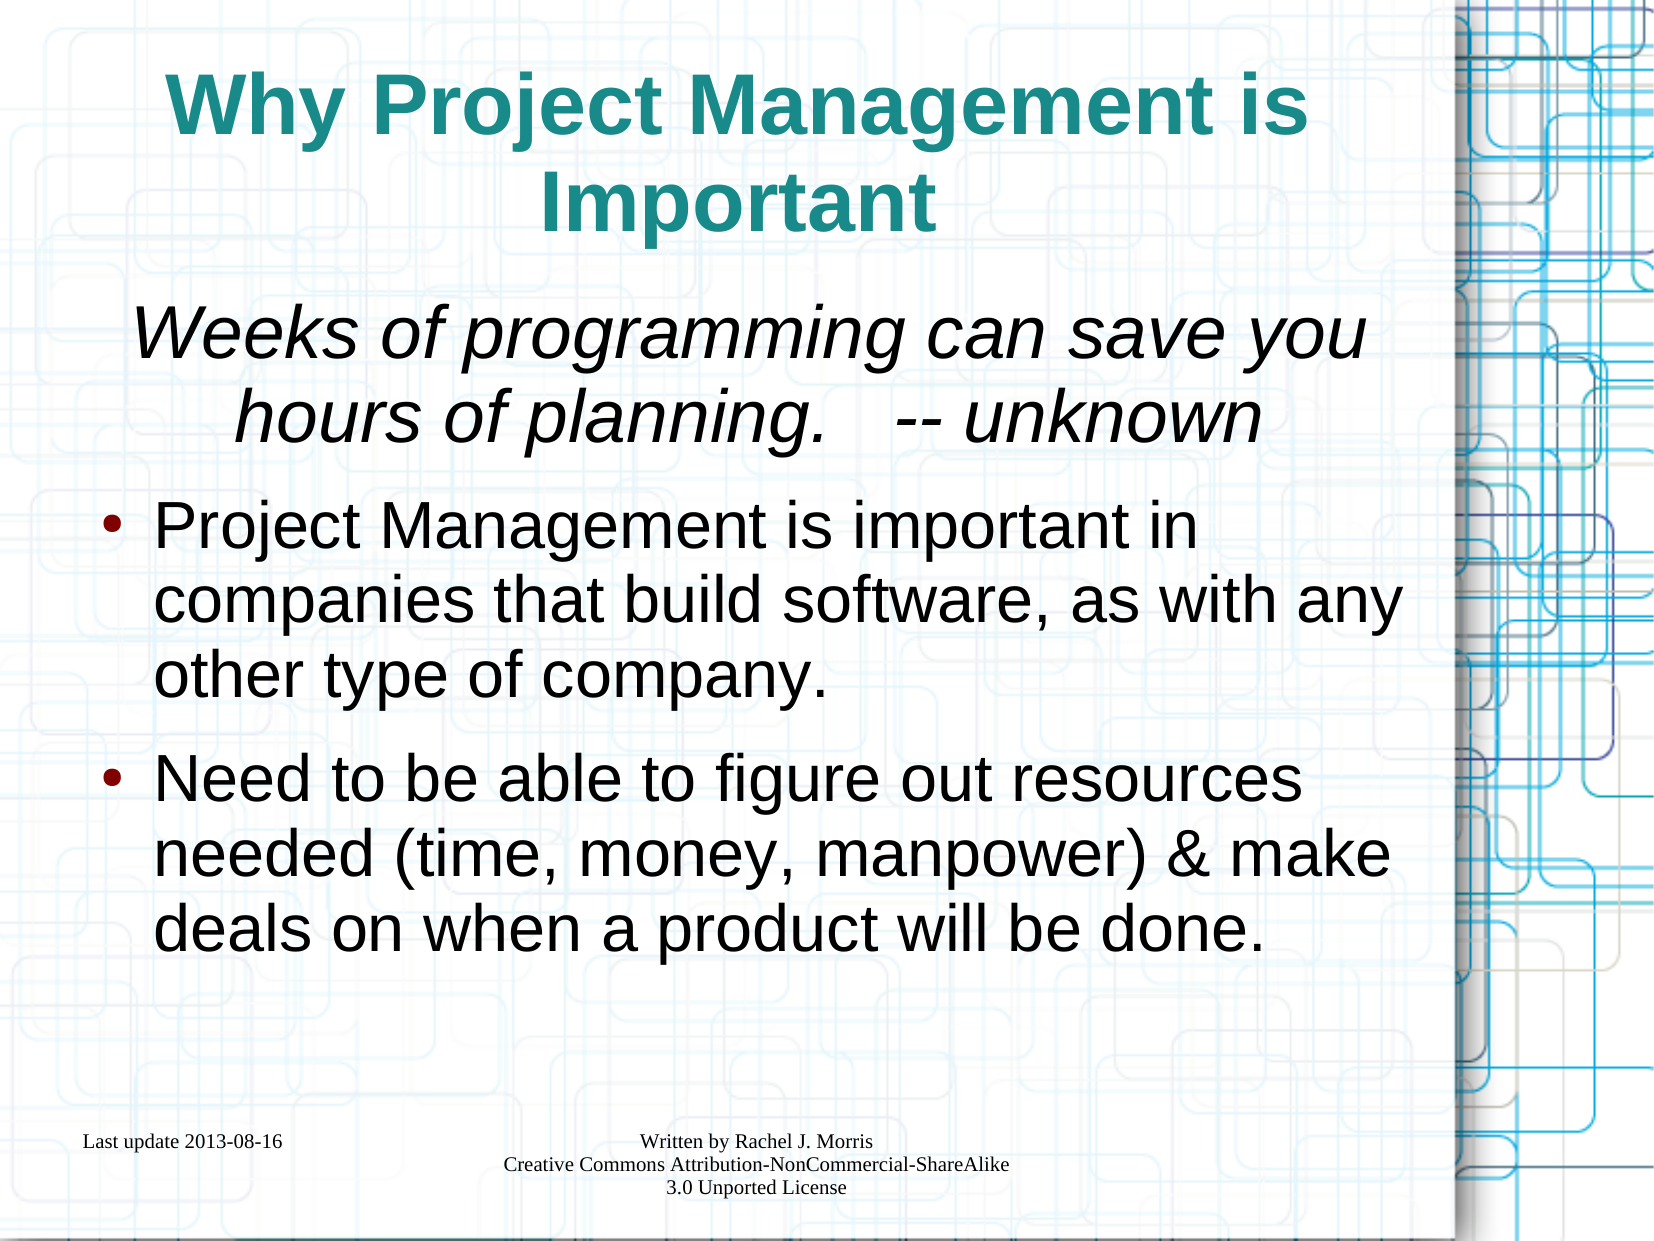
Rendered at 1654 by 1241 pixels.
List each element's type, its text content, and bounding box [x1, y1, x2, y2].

picture [0, 0, 1654, 1241]
list Weeks of programming can save you hours of planning. -- unknown Project Management is important in companies that build software, as with any other type of company. Need to be able to figure out resources needed (time, money, manpower) & make deals on when a product will be done. [82, 290, 1418, 1010]
title Why Project Management is Important [59, 49, 1418, 257]
